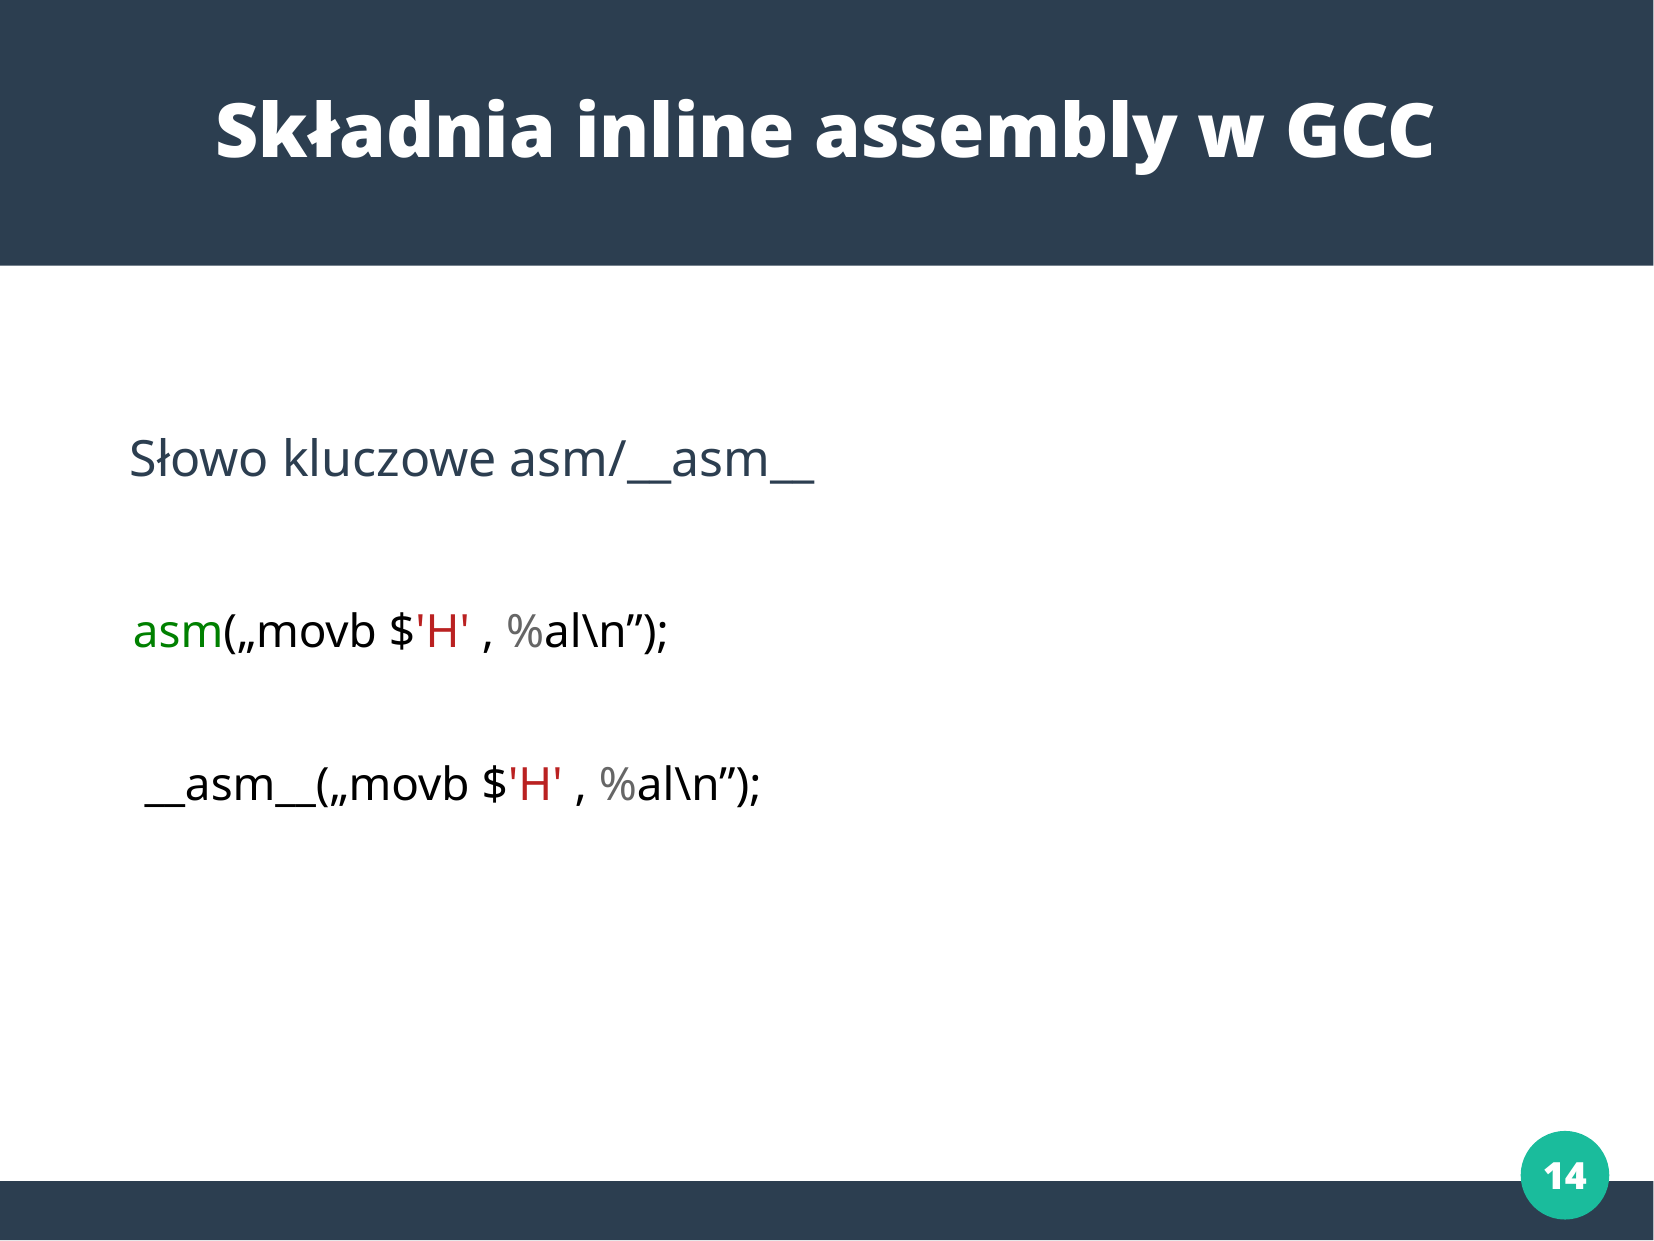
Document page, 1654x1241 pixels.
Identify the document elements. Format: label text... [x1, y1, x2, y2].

text_box asm(„movb $'H' , %al\n”); [118, 591, 1134, 721]
text_box __asm__(„movb $'H' , %al\n”); [129, 744, 1087, 813]
list Słowo kluczowe asm/__asm__ [59, 324, 1595, 1152]
title Składnia inline assembly w GCC [59, 49, 1595, 207]
